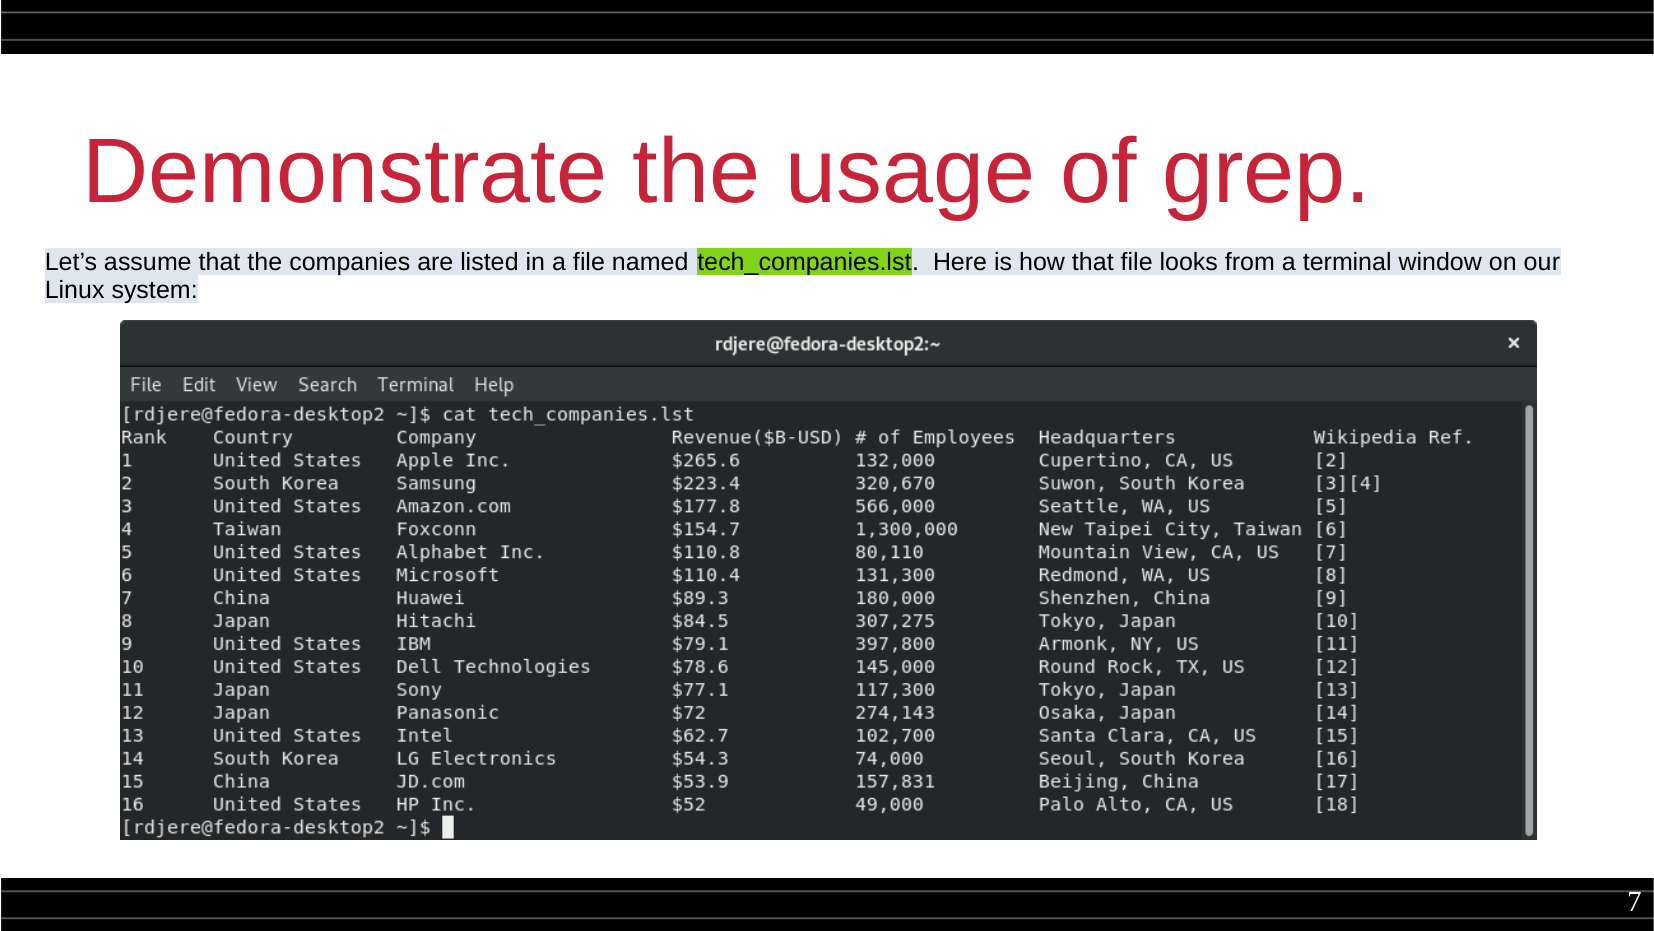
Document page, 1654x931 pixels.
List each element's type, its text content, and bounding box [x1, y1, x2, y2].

picture [1, 878, 1654, 931]
title Demonstrate the usage of grep. [82, 92, 1571, 240]
picture [1, 0, 1654, 54]
picture [120, 320, 1537, 841]
text_box Let’s assume that the companies are listed in a file named tech_companies.lst. Here is how that file looks from a terminal window on our Linux system: [30, 240, 1606, 871]
